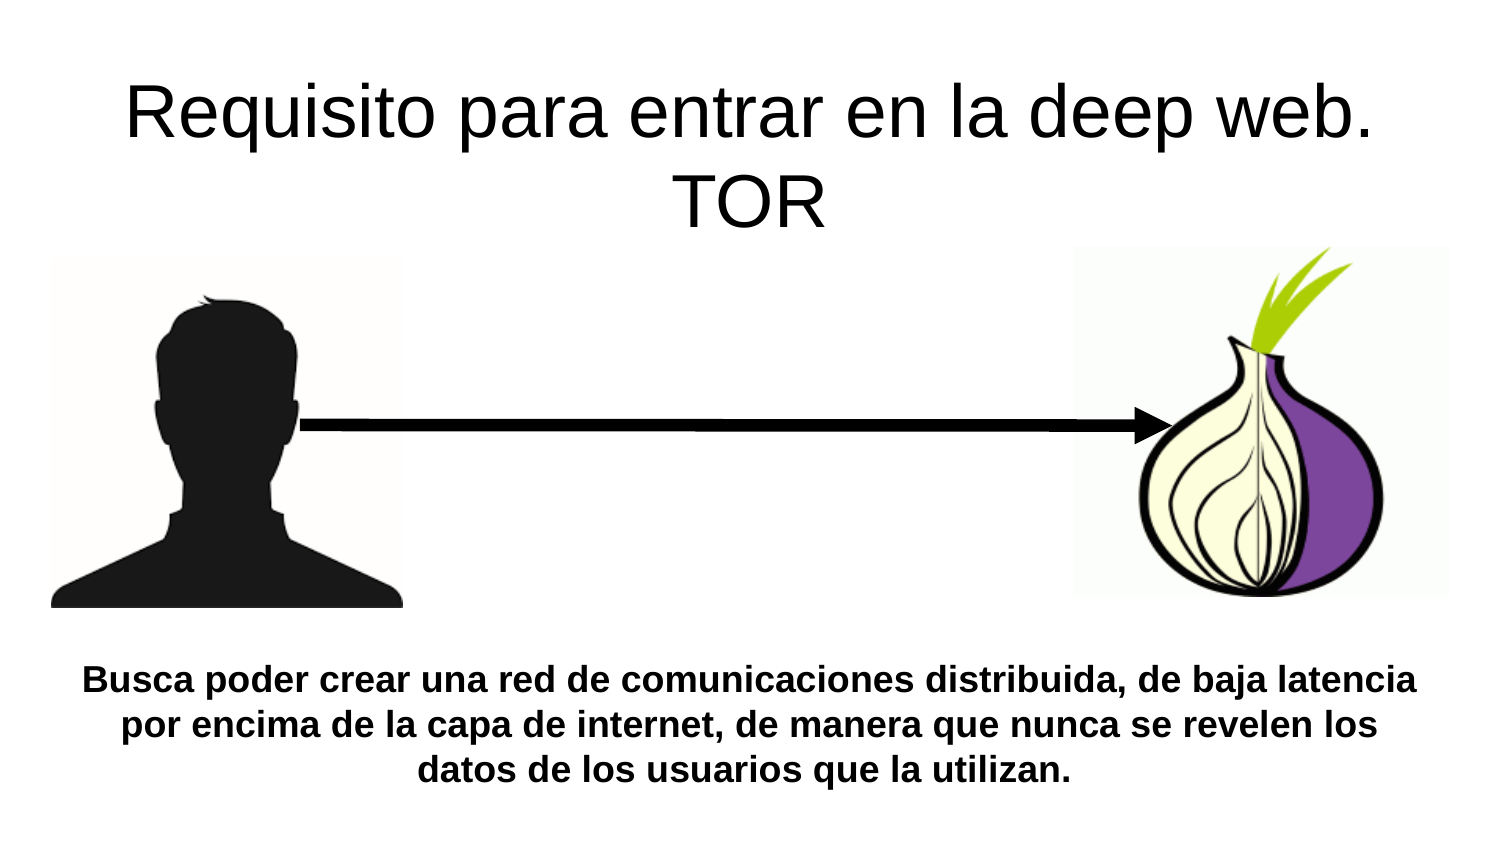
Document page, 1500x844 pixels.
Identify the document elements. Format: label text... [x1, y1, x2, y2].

picture [51, 257, 403, 608]
picture [1073, 246, 1449, 597]
subtitle Busca poder crear una red de comunicaciones distribuida, de baja latencia por encima de la capa de internet, de manera que nunca se revelen los datos de los usuarios que la utilizan. [51, 640, 1449, 771]
title Requisito para entrar en la deep web. TOR [51, 0, 1449, 258]
